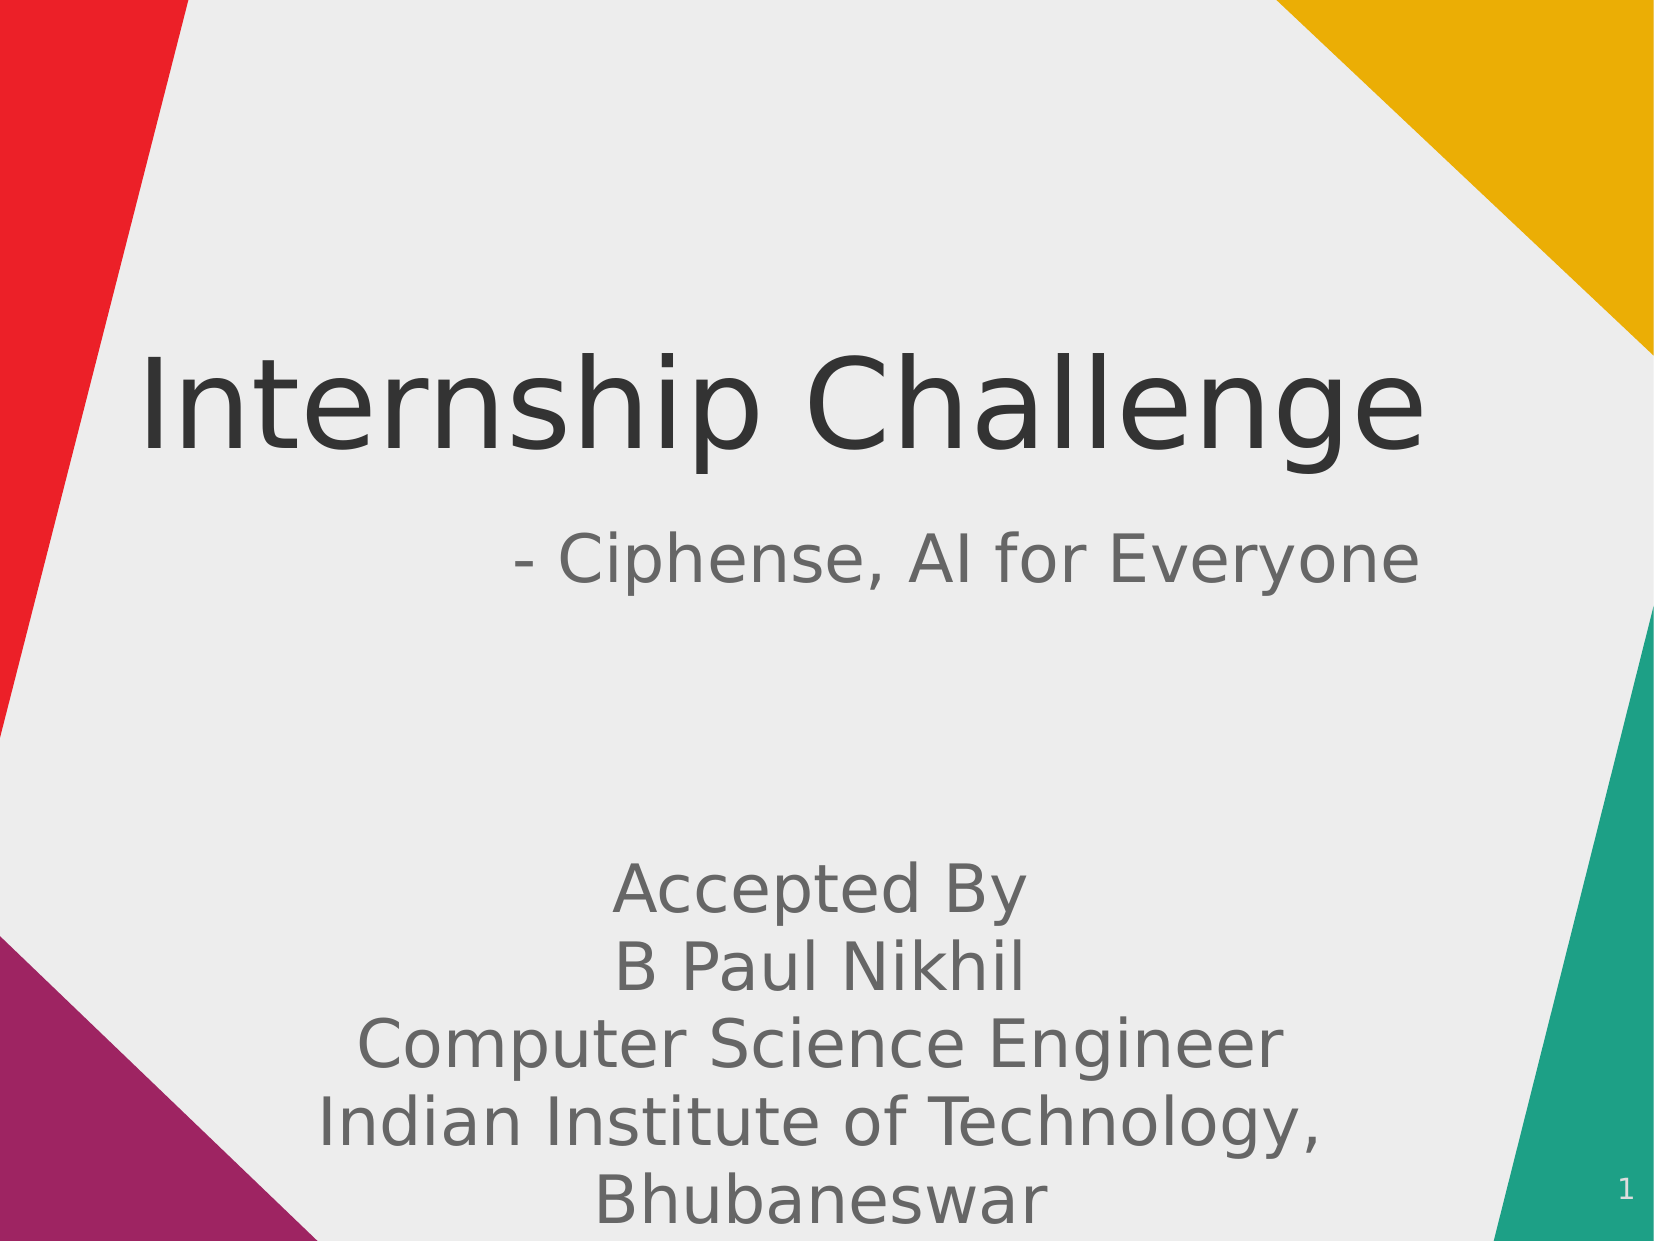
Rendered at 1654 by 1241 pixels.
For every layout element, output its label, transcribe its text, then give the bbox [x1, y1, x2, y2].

subtitle - Ciphense, AI for Everyone [333, 491, 1566, 627]
text_box Accepted By B Paul Nikhil Computer Science Engineer Indian Institute of Technology, Bhubaneswar [88, 850, 1518, 1240]
title Internship Challenge [70, 307, 1495, 504]
